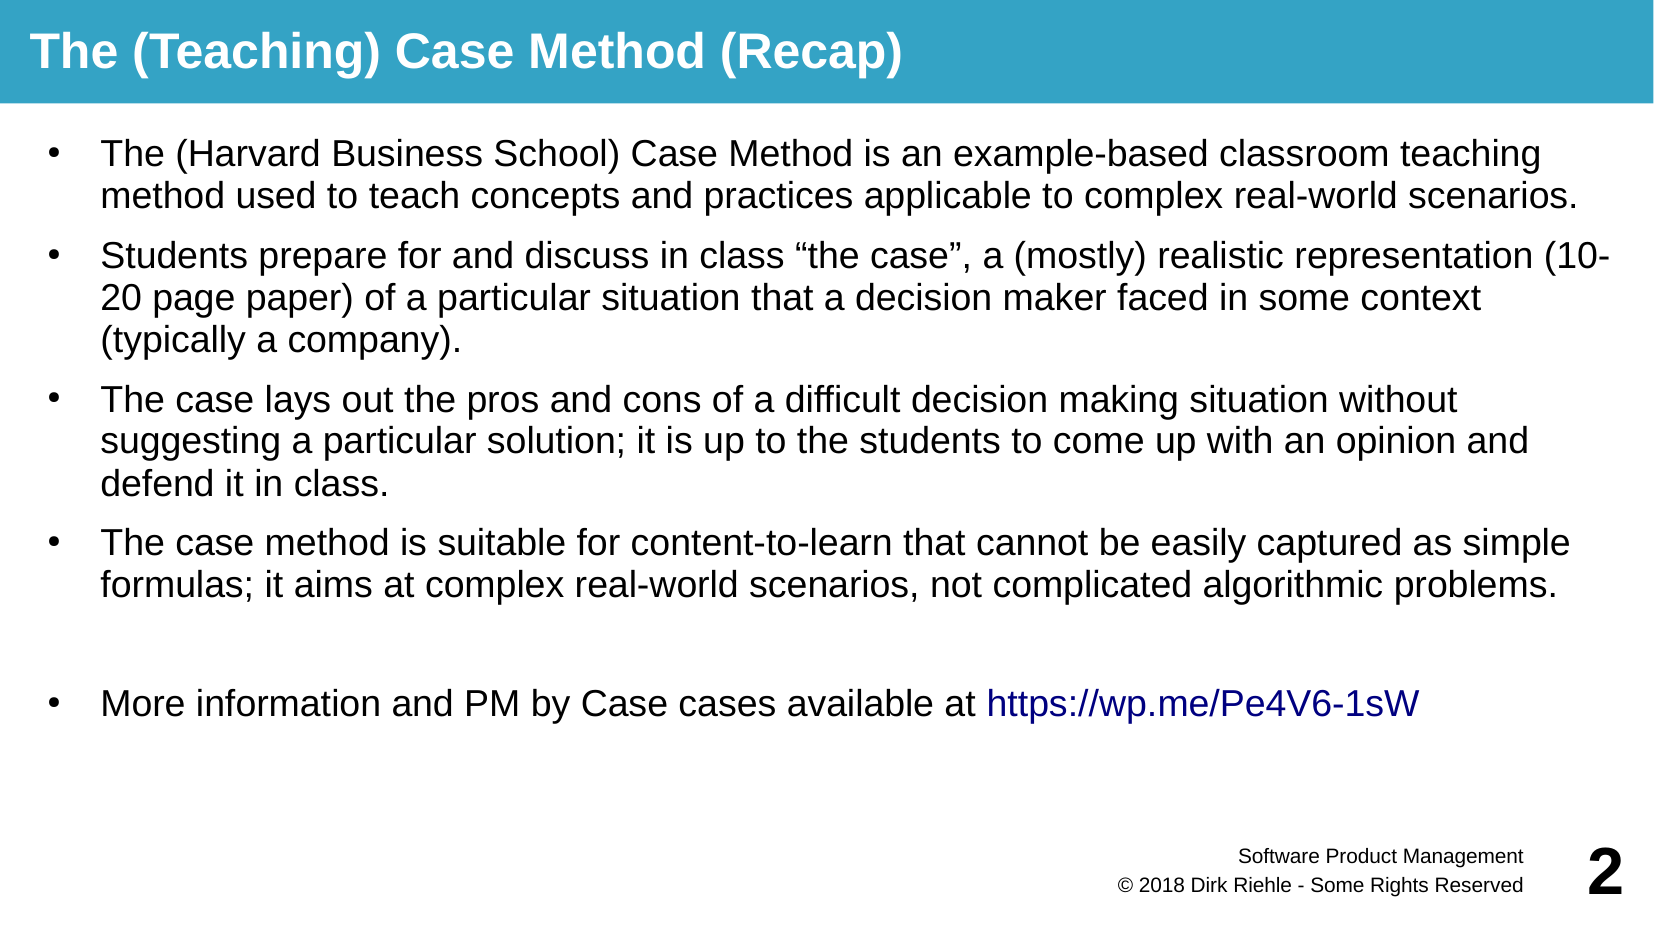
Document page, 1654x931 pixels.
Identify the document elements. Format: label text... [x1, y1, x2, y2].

list The (Harvard Business School) Case Method is an example-based classroom teaching method used to teach concepts and practices applicable to complex real-world scenarios. Students prepare for and discuss in class “the case”, a (mostly) realistic representation (10-20 page paper) of a particular situation that a decision maker faced in some context (typically a company). The case lays out the pros and cons of a difficult decision making situation without suggesting a particular solution; it is up to the students to come up with an opinion and defend it in class. The case method is suitable for content-to-learn that cannot be easily captured as simple formulas; it aims at complex real-world scenarios, not complicated algorithmic problems. More information and PM by Case cases available at https://wp.me/Pe4V6-1sW [29, 132, 1625, 813]
title The (Teaching) Case Method (Recap) [0, 0, 1654, 104]
